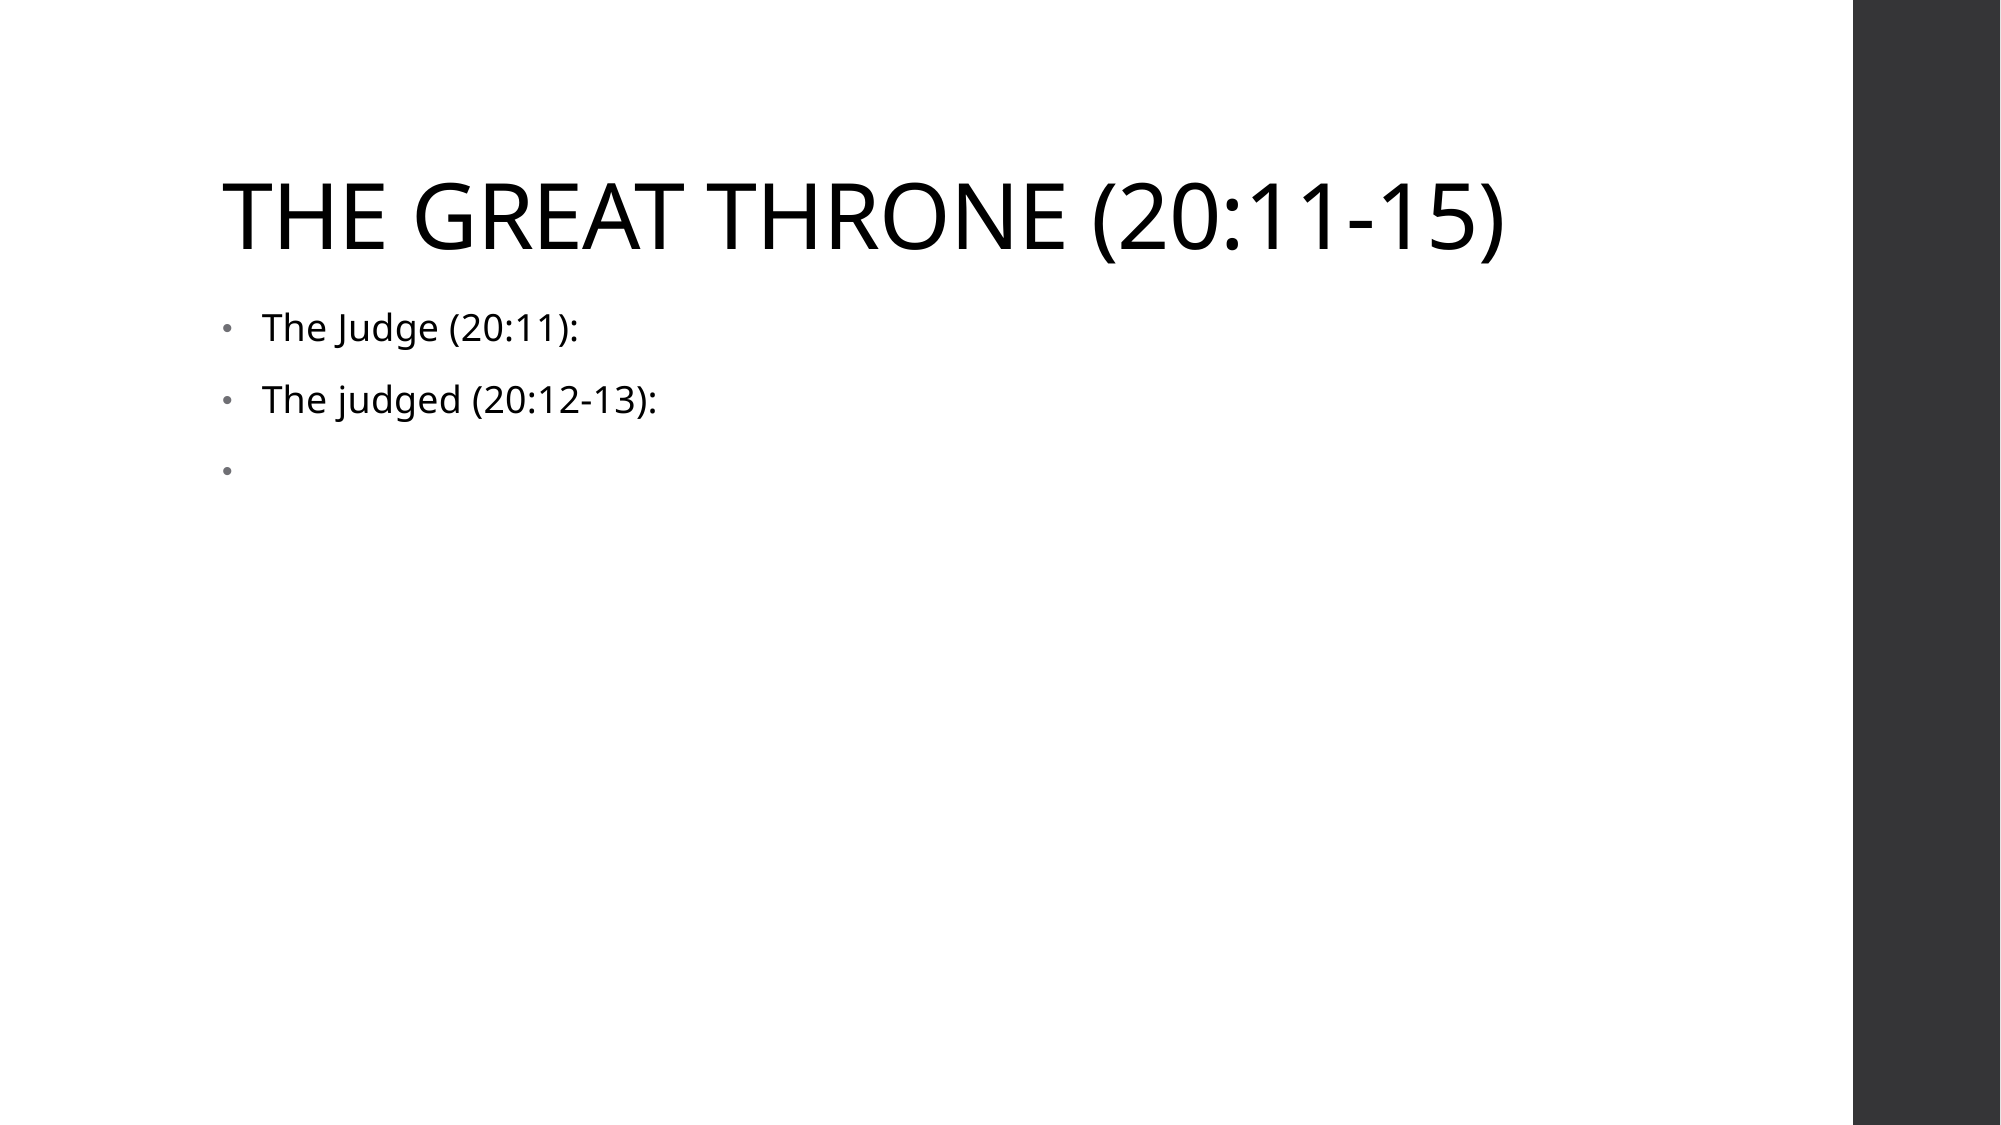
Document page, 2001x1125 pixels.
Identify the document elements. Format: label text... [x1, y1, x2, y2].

list The Judge (20:11): The judged (20:12-13): [206, 299, 1617, 1014]
title THE GREAT THRONE (20:11-15) [206, 60, 1797, 278]
